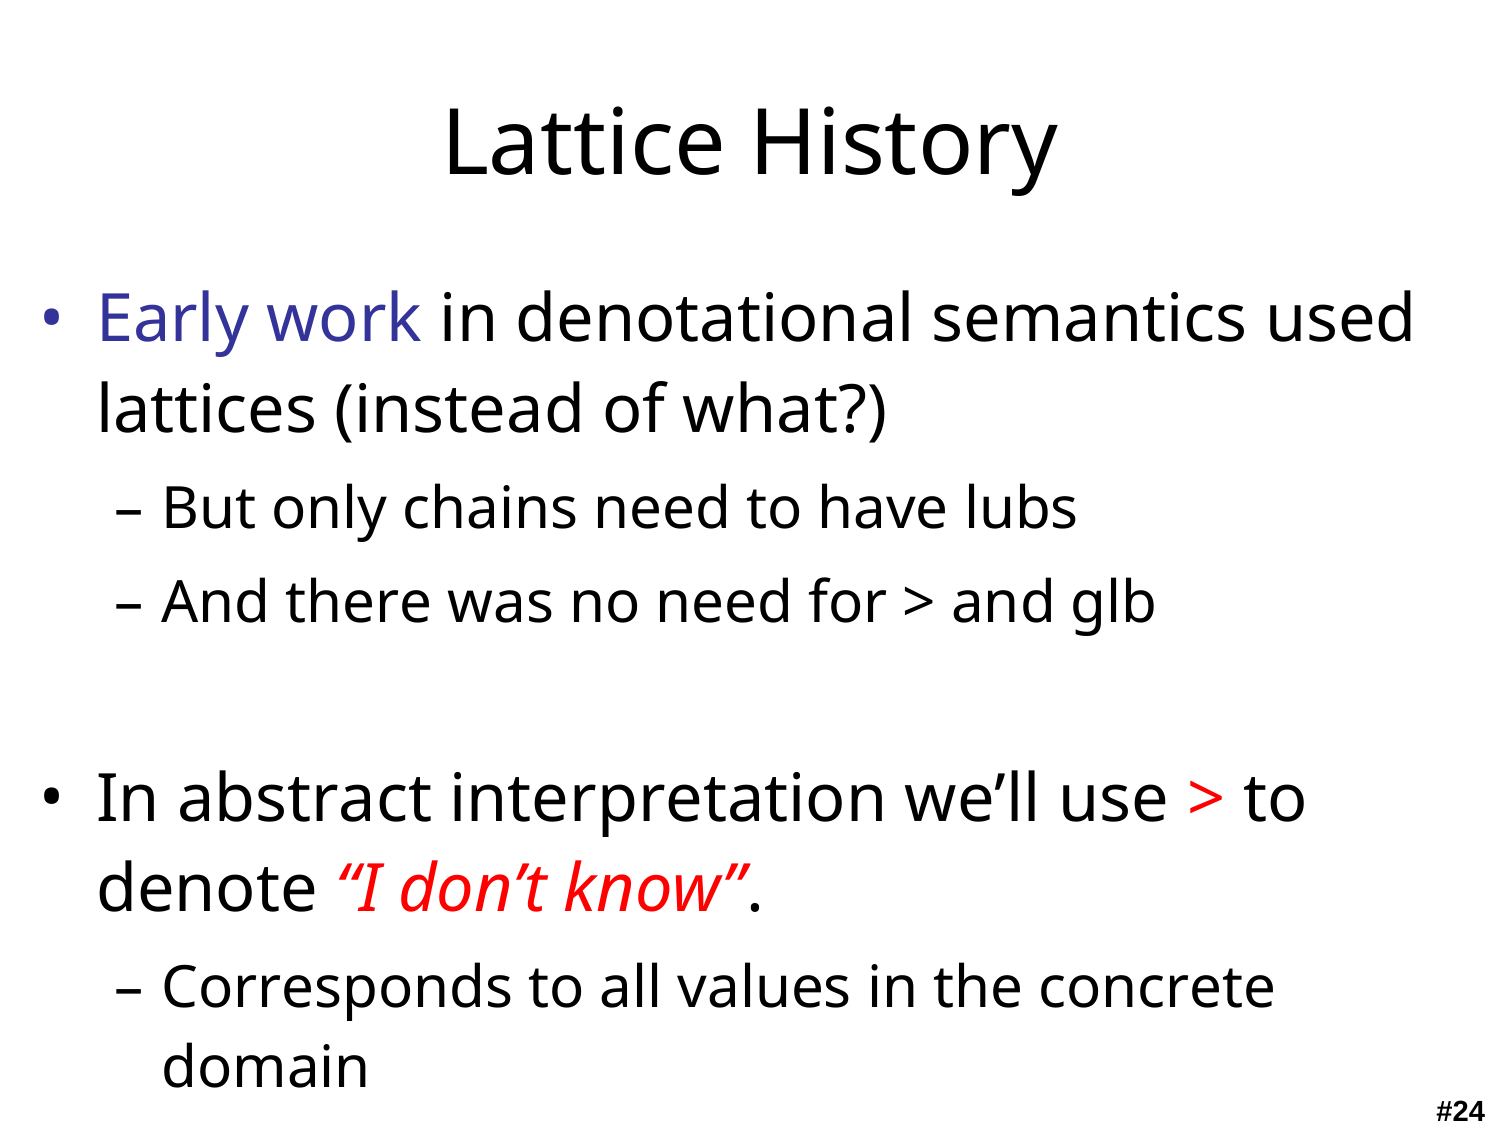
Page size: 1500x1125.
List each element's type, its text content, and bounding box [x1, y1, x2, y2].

title Lattice History [24, 45, 1476, 233]
list Early work in denotational semantics used lattices (instead of what?) But only chains need to have lubs And there was no need for > and glb In abstract interpretation we’ll use > to denote “I don’t know”. Corresponds to all values in the concrete domain [24, 262, 1476, 1101]
